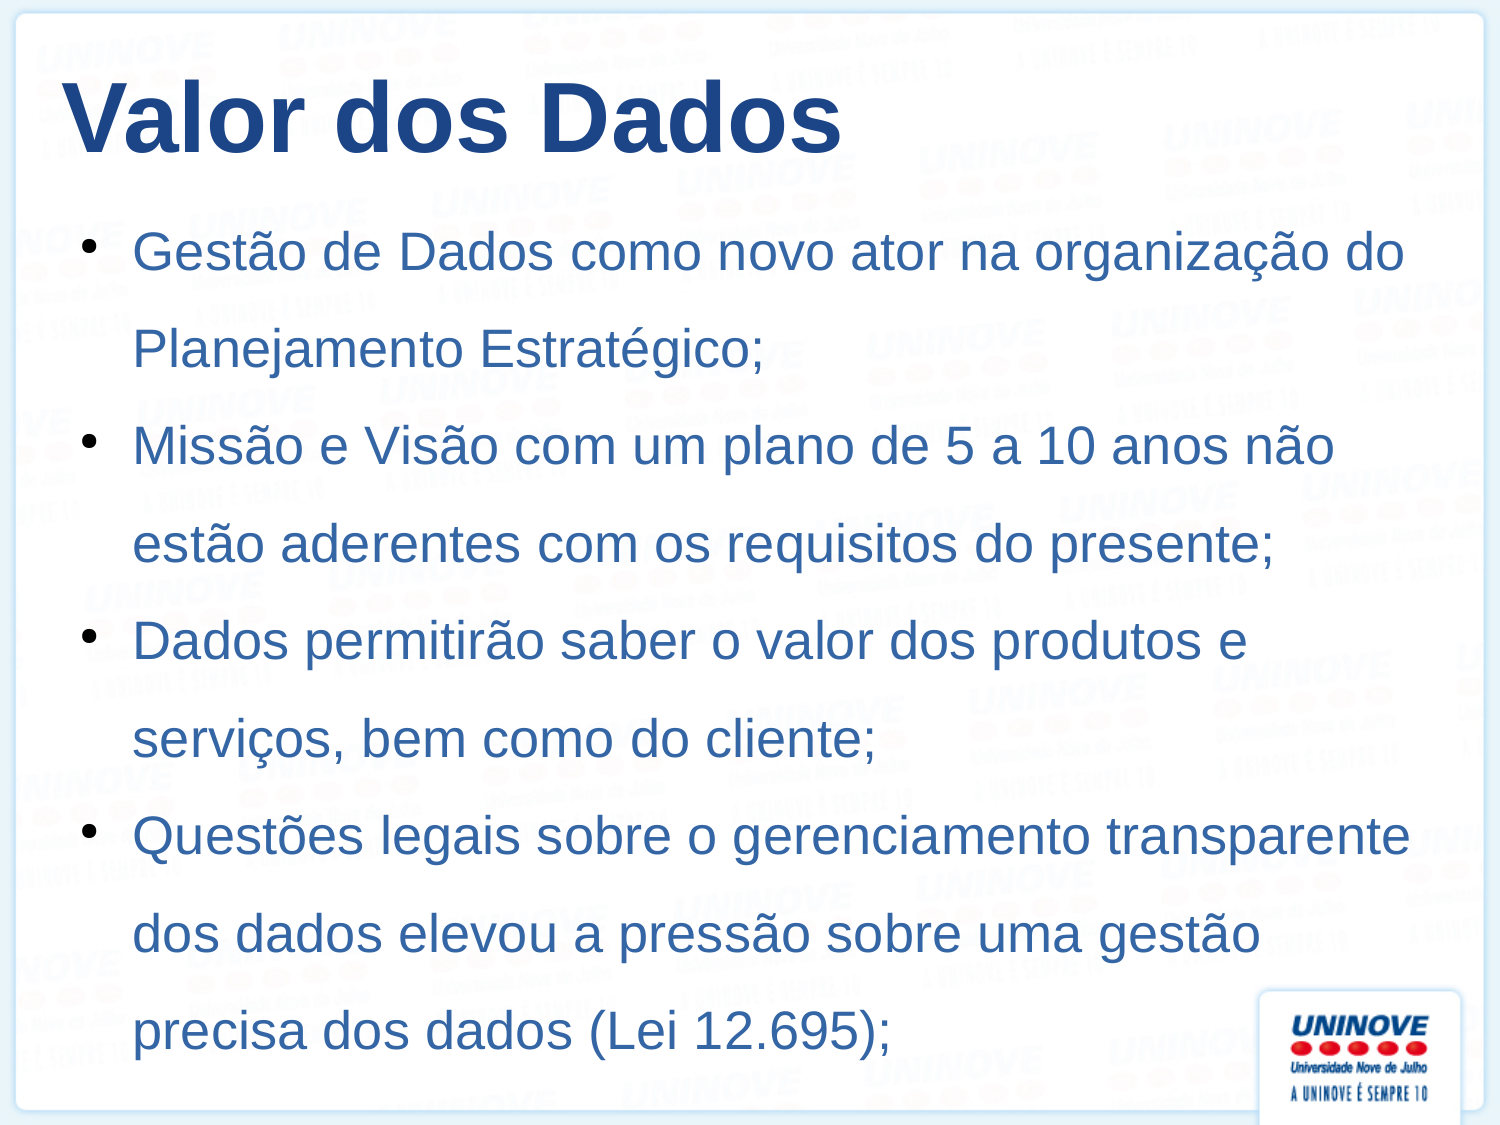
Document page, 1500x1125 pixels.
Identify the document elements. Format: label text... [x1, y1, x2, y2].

title Valor dos Dados [46, 45, 1454, 164]
picture [0, 0, 1500, 1125]
list Gestão de Dados como novo ator na organização do Planejamento Estratégico; Missão e Visão com um plano de 5 a 10 anos não estão aderentes com os requisitos do presente; Dados permitirão saber o valor dos produtos e serviços, bem como do cliente; Questões legais sobre o gerenciamento transparente dos dados elevou a pressão sobre uma gestão precisa dos dados (Lei 12.695); [46, 175, 1454, 1005]
